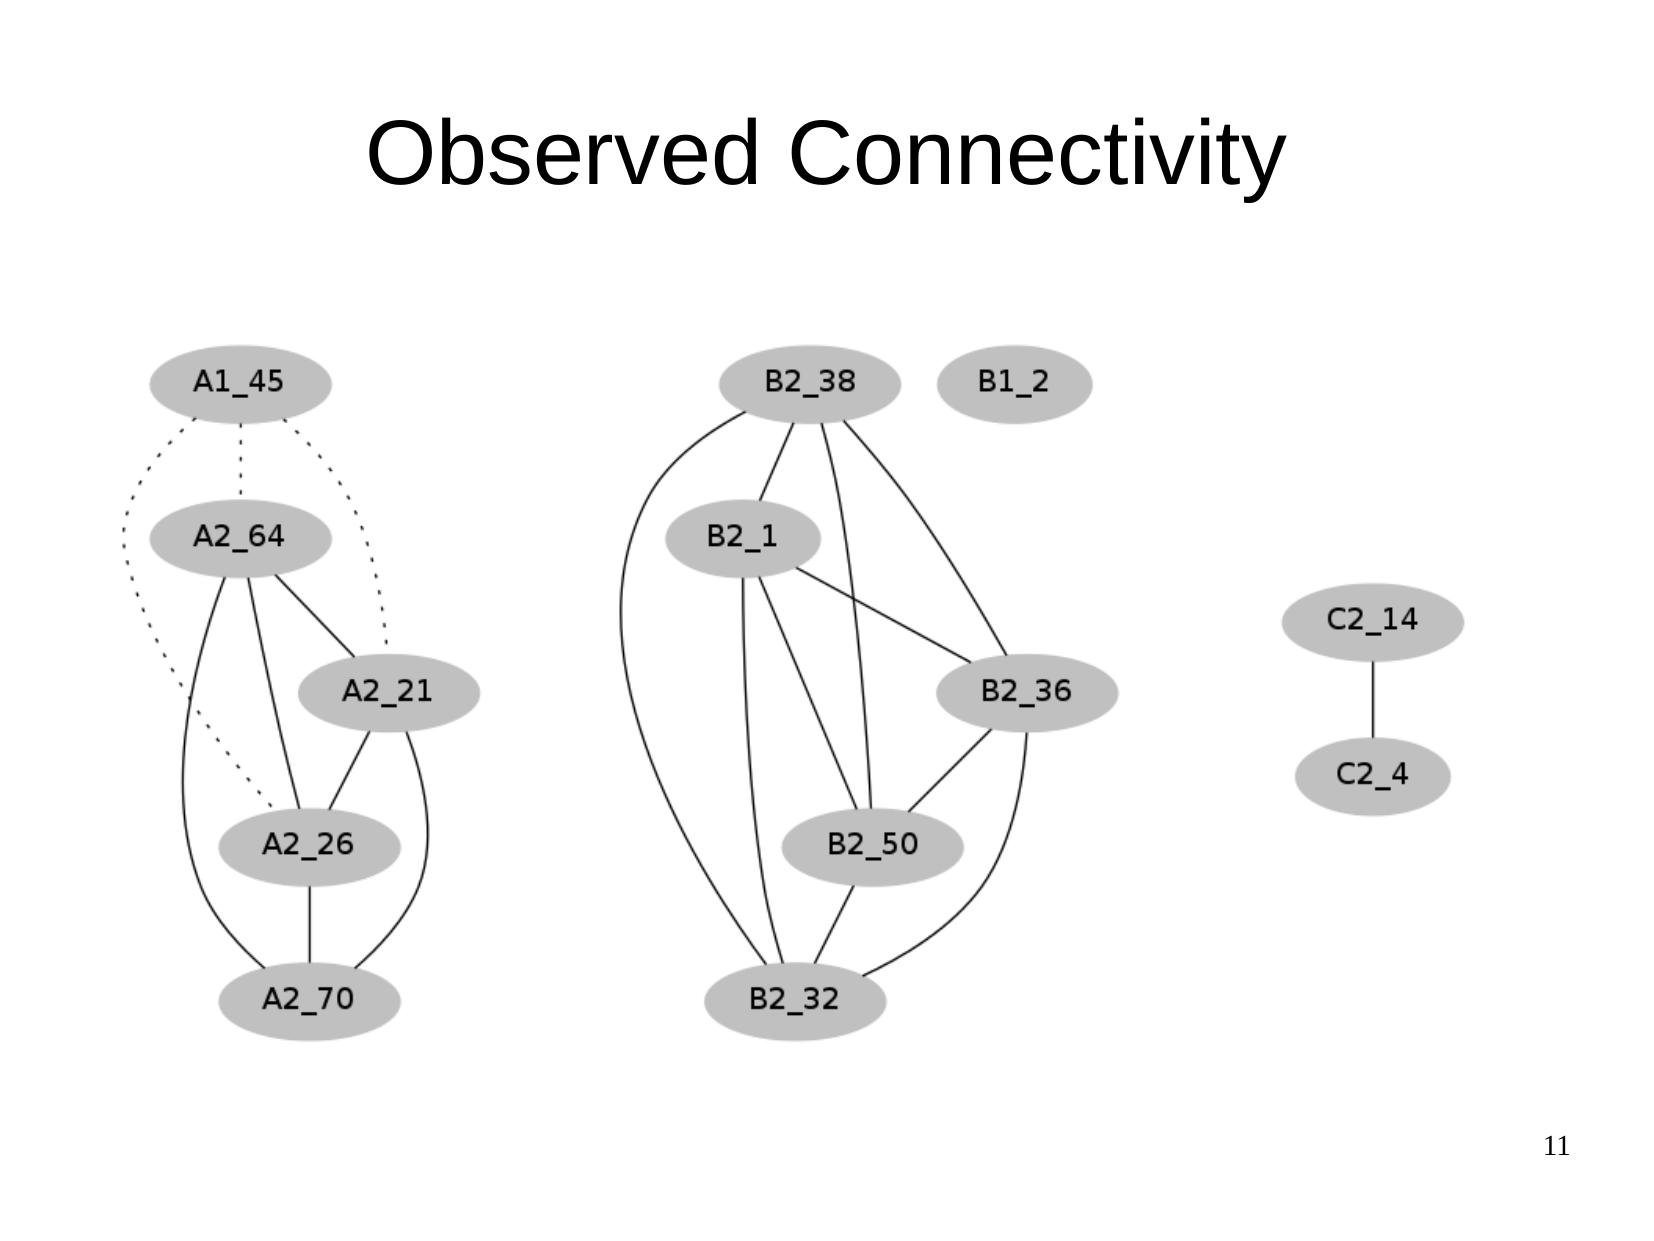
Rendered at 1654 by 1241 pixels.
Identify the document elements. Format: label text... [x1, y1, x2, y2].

picture [115, 337, 488, 1050]
picture [1275, 575, 1471, 826]
title Observed Connectivity [82, 49, 1571, 257]
picture [612, 337, 1126, 1050]
